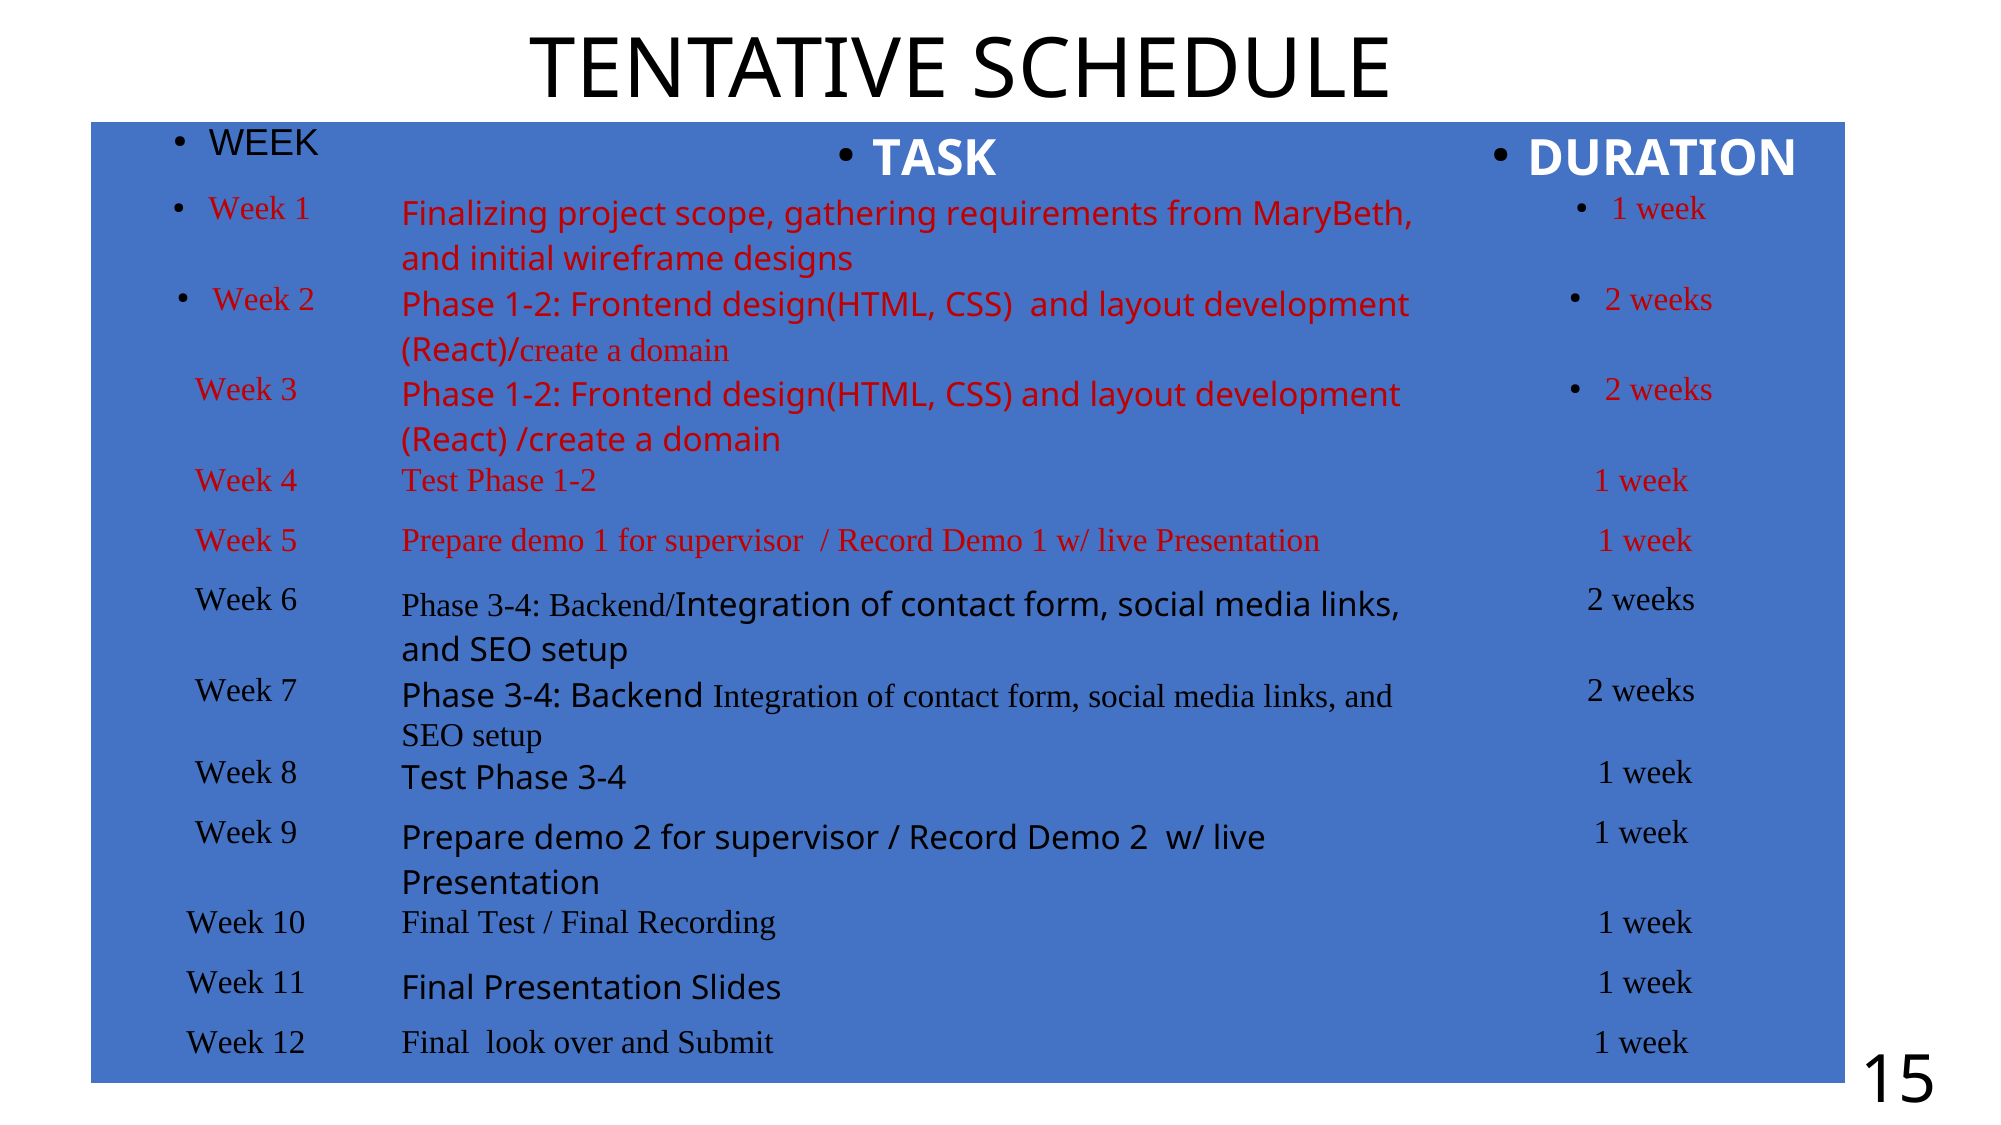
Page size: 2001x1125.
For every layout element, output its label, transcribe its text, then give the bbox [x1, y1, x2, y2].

table_header TASK [401, 122, 1445, 190]
table_cell 1 week [1445, 754, 1845, 814]
table_cell Final Presentation Slides [401, 964, 1445, 1024]
table_header WEEK [91, 122, 401, 190]
table_cell Final look over and Submit [401, 1024, 1445, 1083]
table_cell Week 4 [91, 462, 401, 521]
table_cell Phase 1-2: Frontend design(HTML, CSS) and layout development (React) /create a domain [401, 371, 1445, 462]
table_cell Final Test / Final Recording [401, 904, 1445, 964]
table_cell 2 weeks [1445, 371, 1845, 462]
table_cell Prepare demo 1 for supervisor / Record Demo 1 w/ live Presentation [401, 521, 1445, 581]
table_cell Week 6 [91, 581, 401, 672]
table_cell Week 8 [91, 754, 401, 814]
table_header DURATION [1445, 122, 1845, 190]
table_cell 1 week [1445, 814, 1845, 904]
table_cell Week 7 [91, 672, 401, 754]
table_cell Prepare demo 2 for supervisor / Record Demo 2 w/ live Presentation [401, 814, 1445, 904]
title TENTATIVE schedule [96, 0, 1850, 172]
table_cell Week 1 [91, 190, 401, 281]
table_cell Week 12 [91, 1024, 401, 1083]
table_cell 1 week [1445, 521, 1845, 581]
table_cell 1 week [1445, 462, 1845, 521]
table_cell 1 week [1445, 964, 1845, 1024]
table_cell 1 week [1445, 1024, 1845, 1083]
table_cell 2 weeks [1445, 672, 1845, 754]
table_cell Test Phase 1-2 [401, 462, 1445, 521]
slide_number 14 [1845, 1028, 1956, 1089]
table_cell Finalizing project scope, gathering requirements from MaryBeth, and initial wireframe designs [401, 190, 1445, 281]
table_cell Test Phase 3-4 [401, 754, 1445, 814]
table_cell Week 5 [91, 521, 401, 581]
table_cell Week 9 [91, 814, 401, 904]
table_cell 1 week [1445, 904, 1845, 964]
table_cell Phase 1-2: Frontend design(HTML, CSS) and layout development (React)/create a domain [401, 281, 1445, 371]
table_cell 2 weeks [1445, 281, 1845, 371]
table_cell Week 11 [91, 964, 401, 1024]
table_cell Week 3 [91, 371, 401, 462]
table_cell Phase 3-4: Backend Integration of contact form, social media links, and SEO setup [401, 672, 1445, 754]
table_cell 1 week [1445, 190, 1845, 281]
table_cell 2 weeks [1445, 581, 1845, 672]
table_cell Phase 3-4: Backend/Integration of contact form, social media links, and SEO setup [401, 581, 1445, 672]
table_cell Week 10 [91, 904, 401, 964]
table_cell Week 2 [91, 281, 401, 371]
